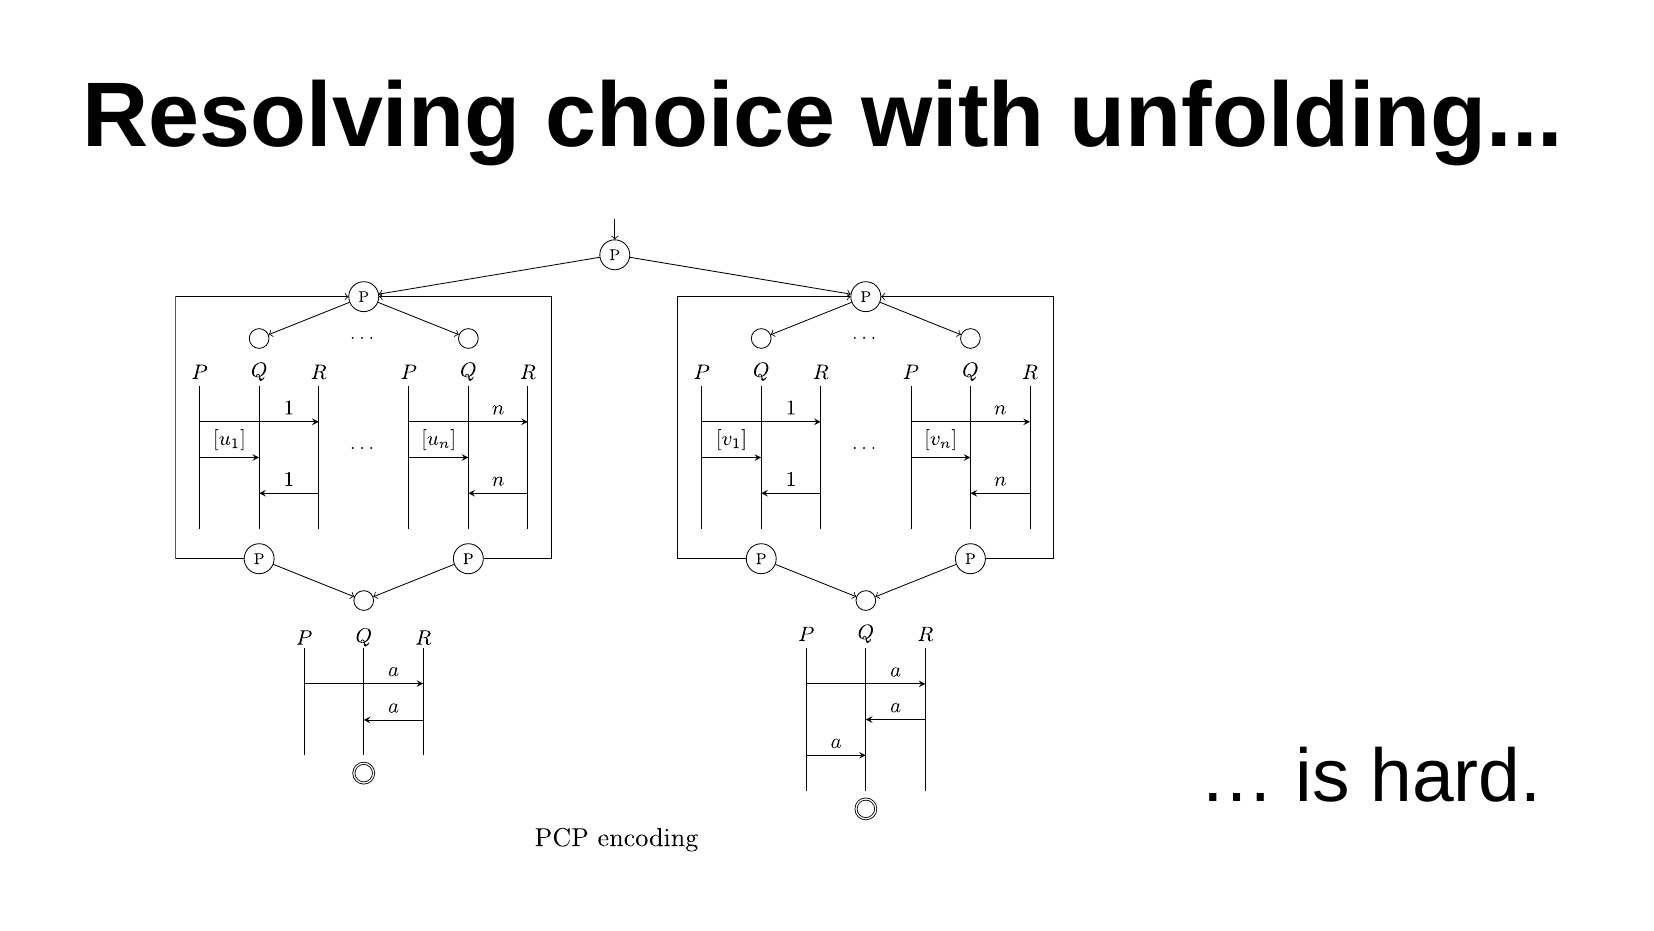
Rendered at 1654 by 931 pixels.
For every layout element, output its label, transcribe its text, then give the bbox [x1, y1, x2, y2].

title Resolving choice with unfolding... [82, 37, 1571, 193]
picture [175, 219, 1055, 852]
text_box … is hard. [1185, 726, 1557, 826]
